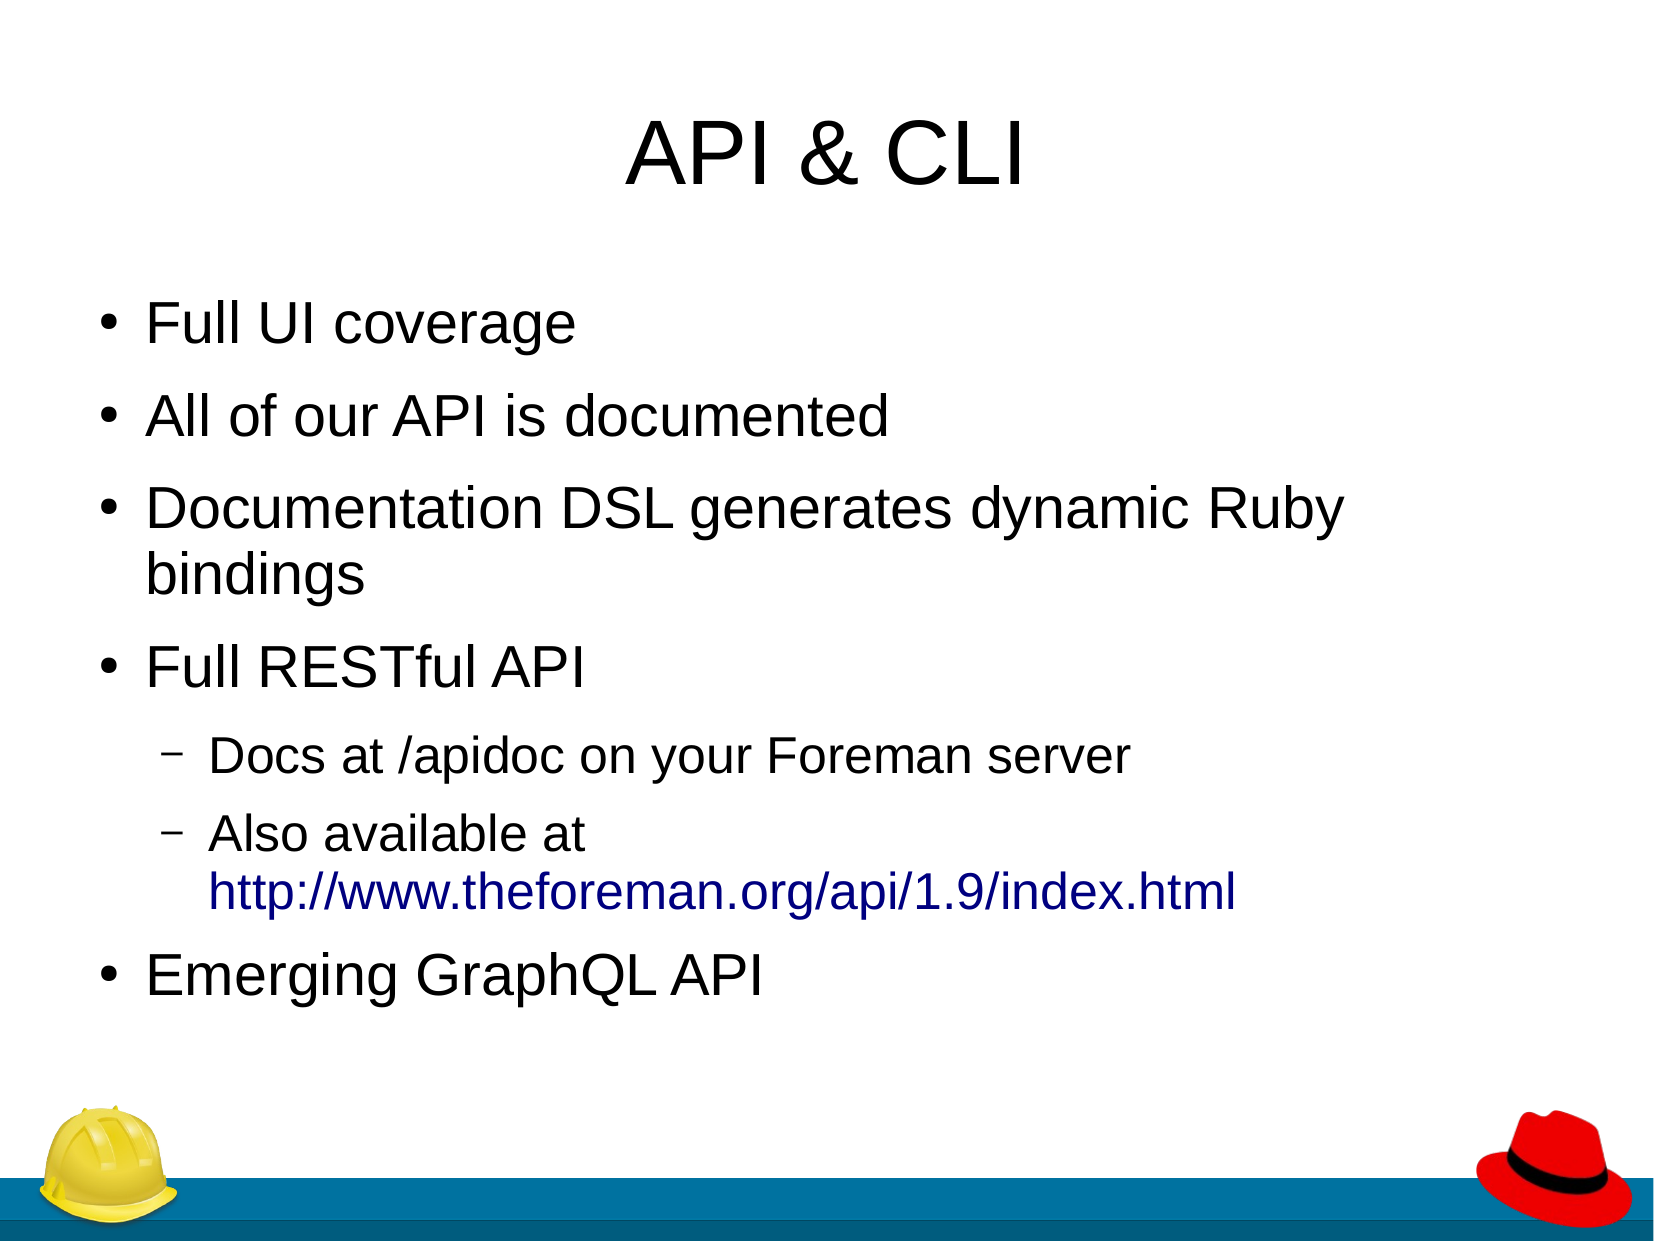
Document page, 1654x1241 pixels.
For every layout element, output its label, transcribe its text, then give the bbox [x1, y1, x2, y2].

list Full UI coverage All of our API is documented Documentation DSL generates dynamic Ruby bindings Full RESTful API Docs at /apidoc on your Foreman server Also available at http://www.theforeman.org/api/1.9/index.html Emerging GraphQL API [82, 290, 1571, 1010]
title API & CLI [82, 49, 1571, 257]
picture [1476, 1110, 1633, 1227]
picture [23, 1086, 189, 1227]
